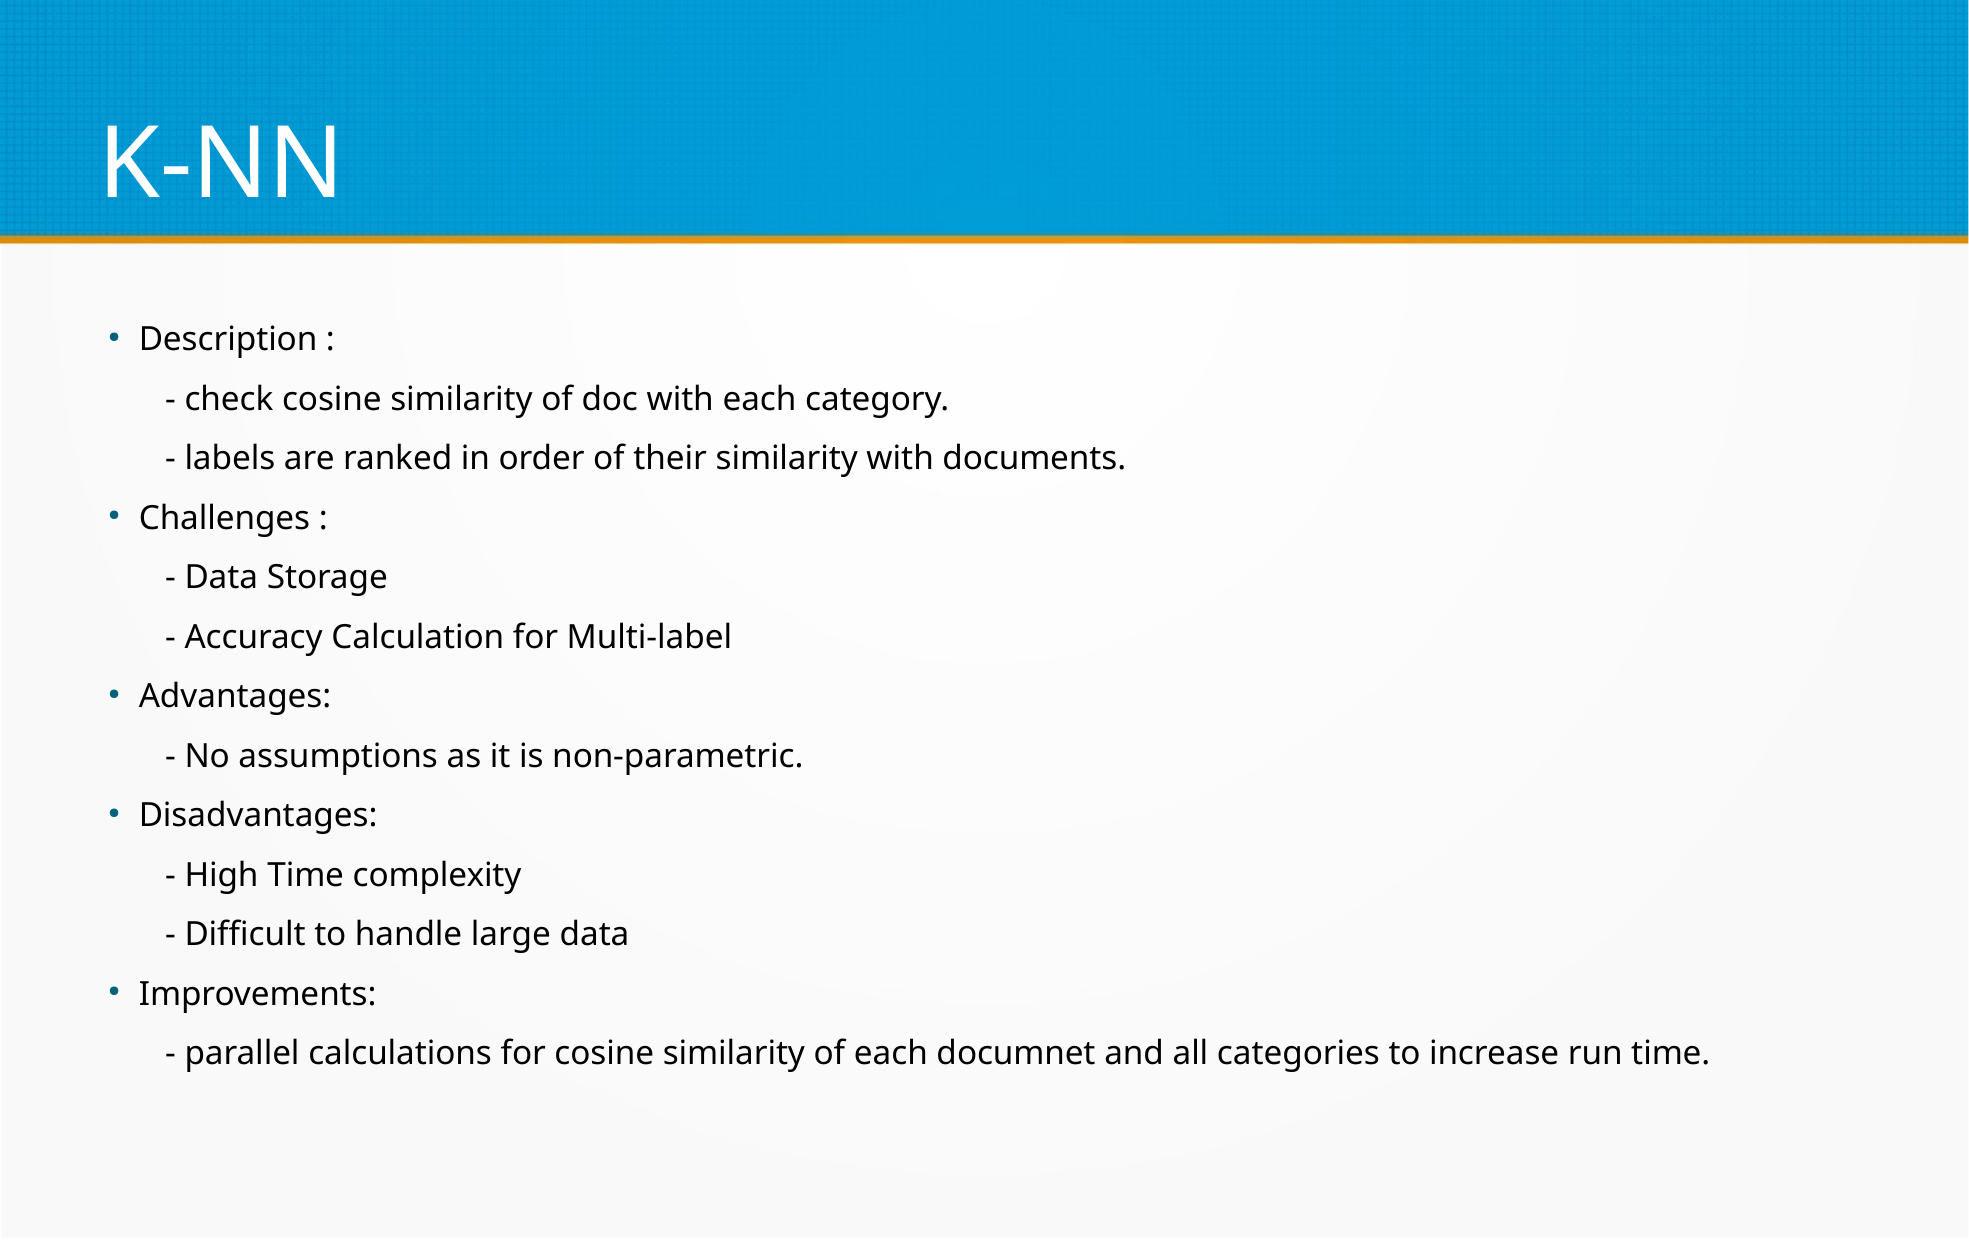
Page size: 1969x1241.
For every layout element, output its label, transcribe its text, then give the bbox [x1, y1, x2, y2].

list Description : - check cosine similarity of doc with each category. - labels are ranked in order of their similarity with documents. Challenges : - Data Storage - Accuracy Calculation for Multi-label Advantages: - No assumptions as it is non-parametric. Disadvantages: - High Time complexity - Difficult to handle large data Improvements: - parallel calculations for cosine similarity of each documnet and all categories to increase run time. [98, 315, 1861, 1081]
picture [0, 233, 1969, 1241]
title K-NN [98, 19, 1870, 227]
